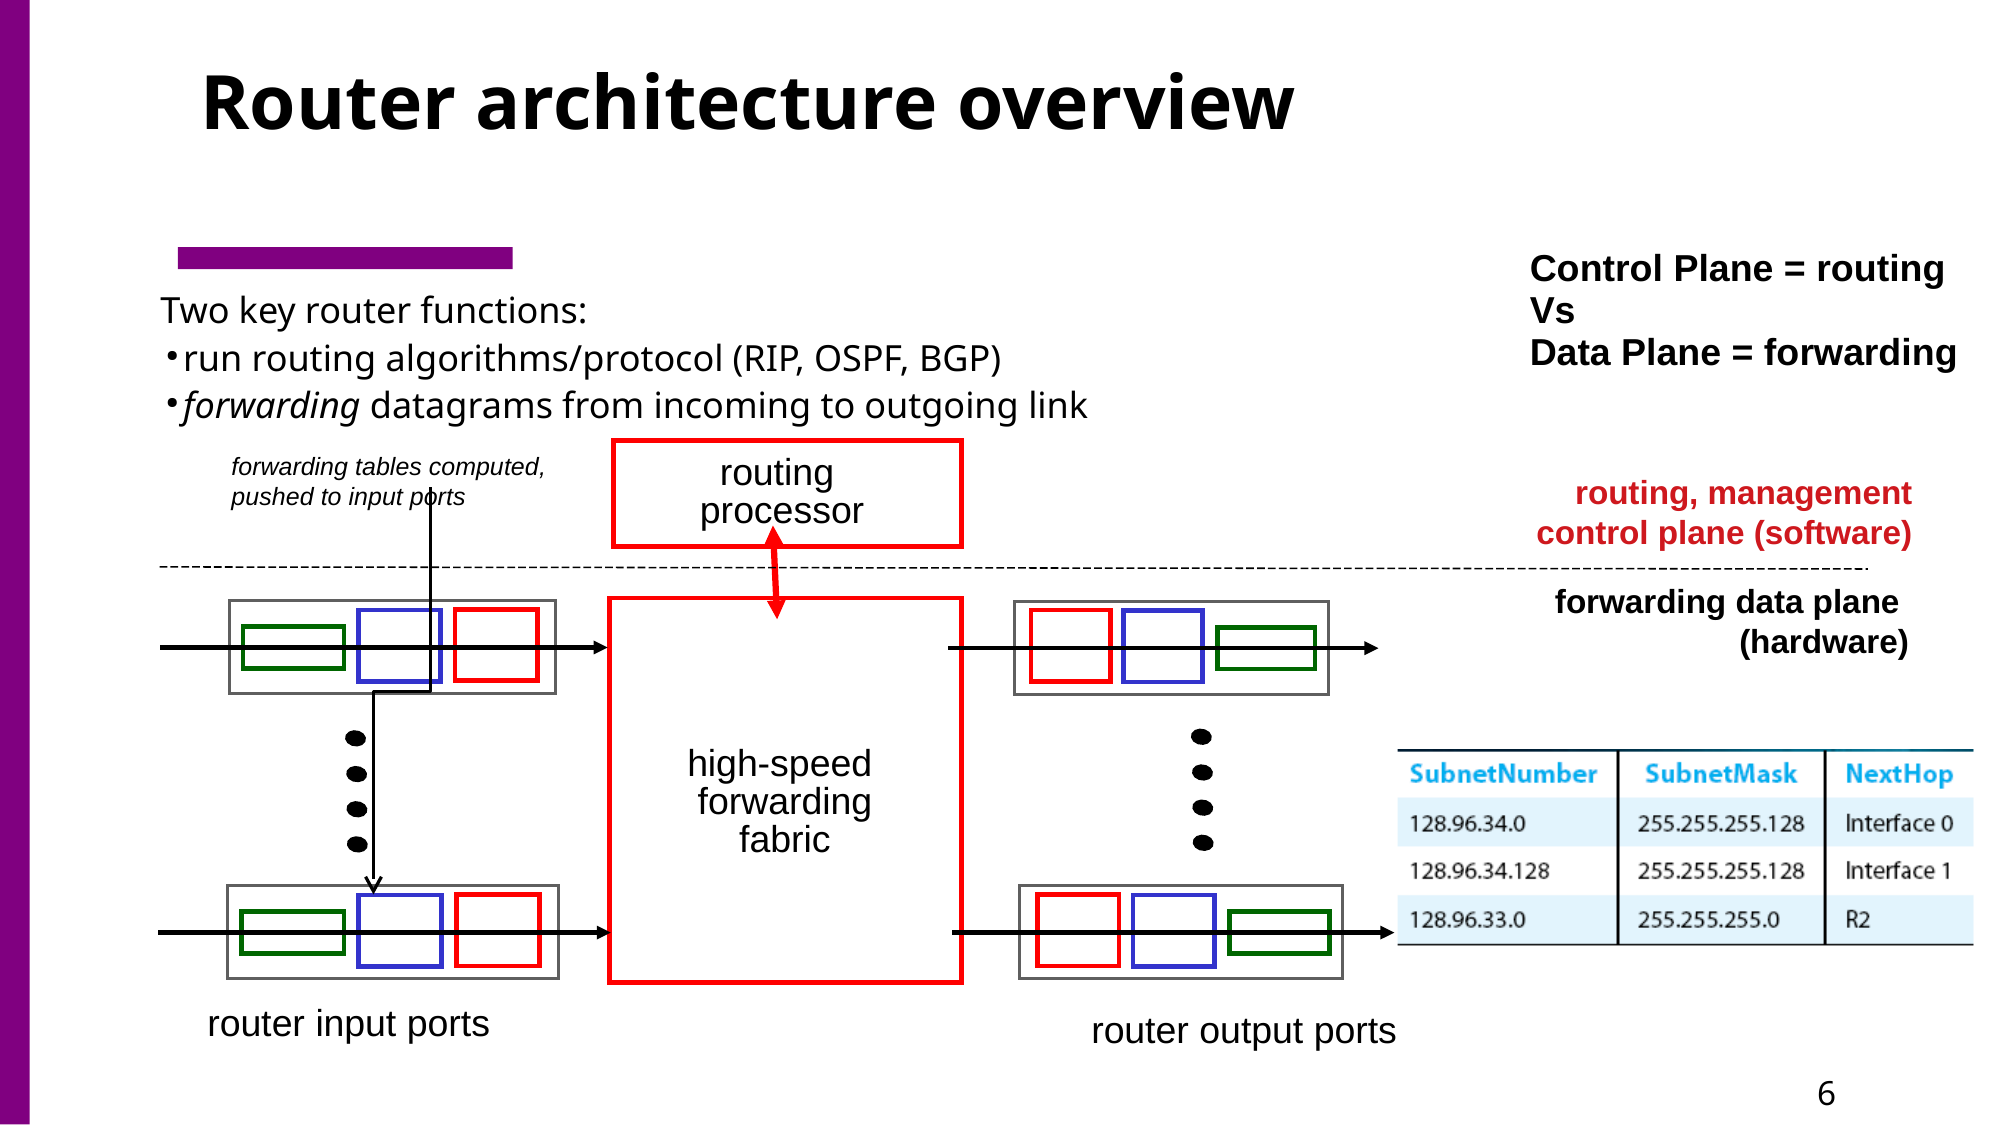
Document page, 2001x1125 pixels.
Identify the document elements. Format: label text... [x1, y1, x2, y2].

text_box [227, 885, 559, 930]
text_box routing, management control plane (software) [1391, 463, 1928, 559]
text_box [229, 650, 429, 694]
text_box [1014, 601, 1329, 646]
text_box router input ports [192, 991, 506, 1053]
text_box routing processor [685, 447, 880, 539]
text_box [229, 600, 429, 645]
text_box [1193, 835, 1213, 851]
title Router architecture overview [150, 49, 1851, 120]
text_box Control Plane = routing Vs Data Plane = forwarding [1515, 239, 1974, 381]
text_box [1019, 885, 1343, 930]
text_box [1014, 650, 1329, 695]
text_box router output ports [1076, 998, 1413, 1059]
list Two key router functions: run routing algorithms/protocol (RIP, OSPF, BGP) forwarding datagrams from incoming to outgoing link [145, 120, 1923, 436]
text_box [1193, 800, 1213, 816]
text_box forwarding data plane (hardware) [1500, 572, 1924, 669]
text_box forwarding tables computed, pushed to input ports [216, 442, 562, 519]
text_box [375, 650, 556, 694]
text_box [613, 440, 962, 547]
text_box [345, 730, 366, 746]
text_box [347, 801, 367, 817]
text_box [1192, 765, 1213, 780]
text_box [432, 600, 556, 645]
text_box [1019, 935, 1343, 979]
text_box [609, 598, 962, 983]
text_box [227, 935, 559, 979]
text_box high-speed forwarding fabric [672, 737, 898, 868]
text_box [347, 766, 367, 782]
text_box [347, 837, 367, 852]
text_box [1191, 729, 1211, 745]
picture [1395, 749, 1984, 956]
